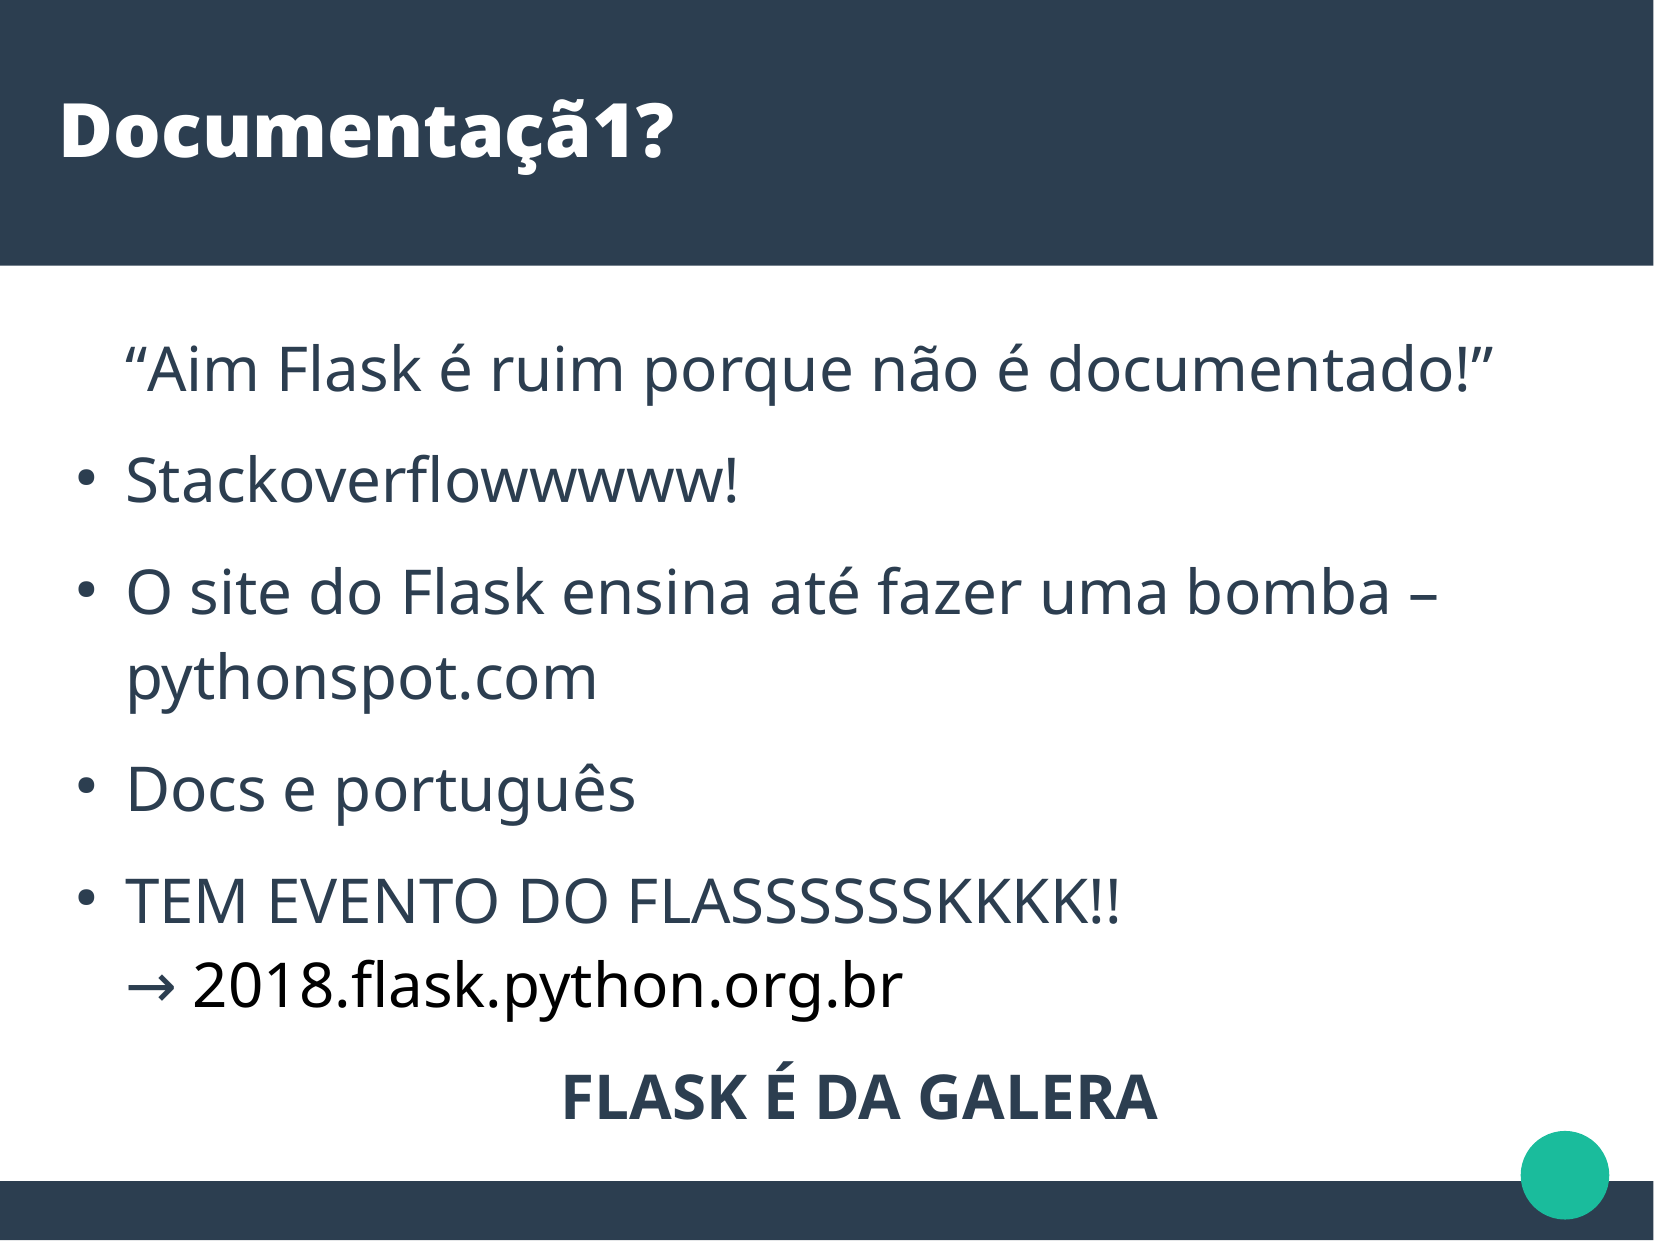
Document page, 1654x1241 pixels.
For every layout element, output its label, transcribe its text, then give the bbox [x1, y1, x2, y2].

list “Aim Flask é ruim porque não é documentado!” Stackoverflowwwww! O site do Flask ensina até fazer uma bomba – pythonspot.com Docs e português TEM EVENTO DO FLASSSSSSKKKK!! → 2018.flask.python.org.br FLASK É DA GALERA [59, 324, 1595, 1152]
title Documentaçã1? [59, 49, 1595, 207]
